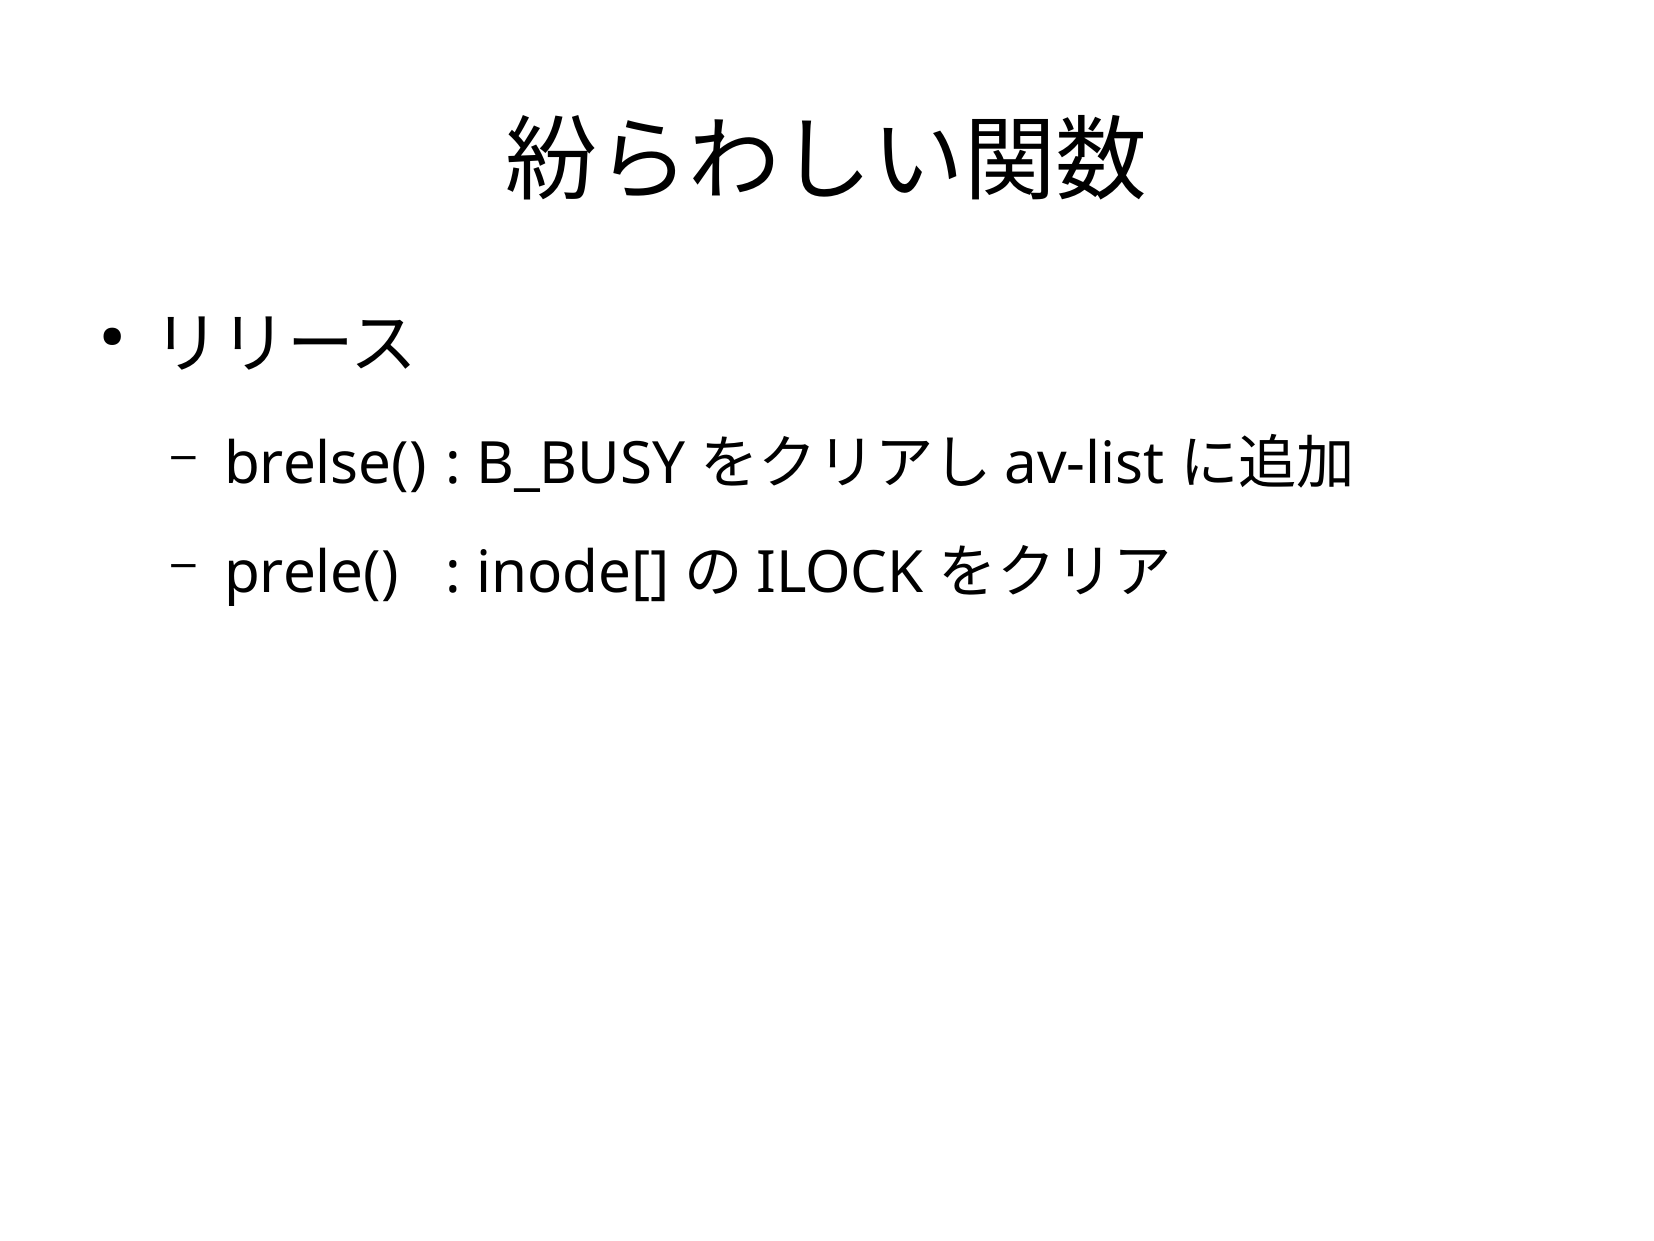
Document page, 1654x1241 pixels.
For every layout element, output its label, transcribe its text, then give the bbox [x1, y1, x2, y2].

list リリース brelse() : B_BUSY をクリアし av-list に追加 prele() : inode[] の ILOCK をクリア [82, 290, 1538, 1010]
title 紛らわしい関数 [82, 49, 1571, 257]
